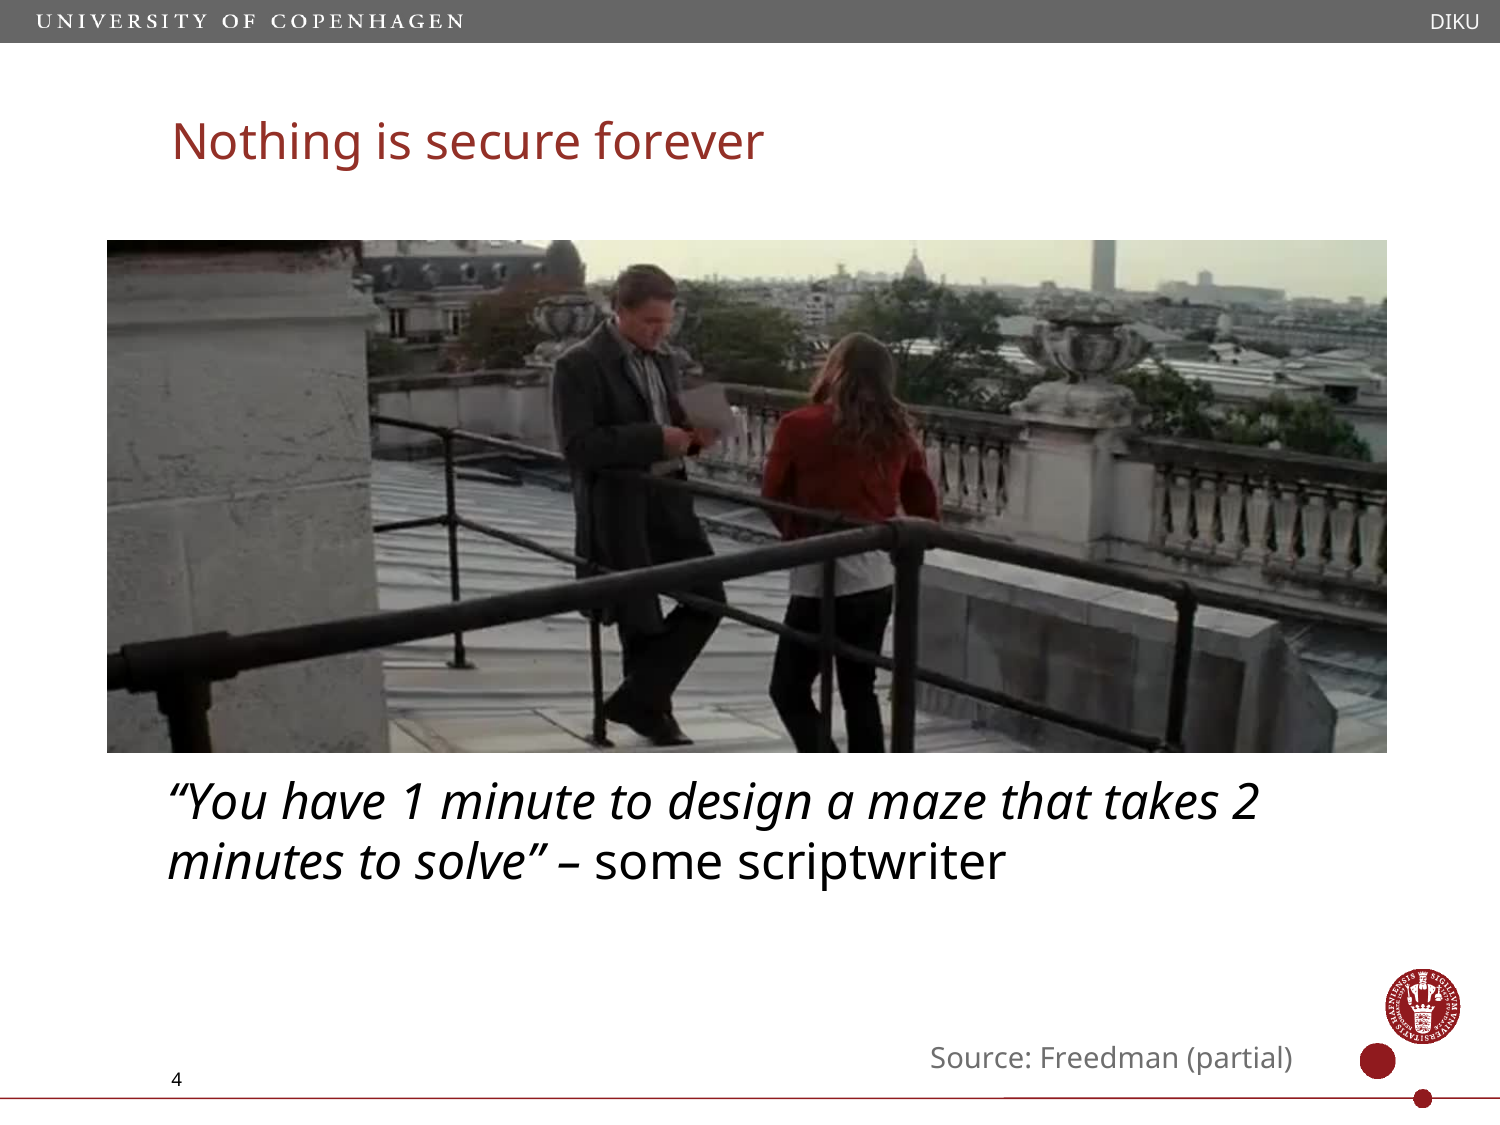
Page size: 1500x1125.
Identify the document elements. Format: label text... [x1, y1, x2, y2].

text_box Nothing is secure forever [171, 75, 1329, 171]
picture [0, 910, 1500, 1122]
text_box Source: Freedman (partial) [915, 1031, 1353, 1083]
text_box DIKU [469, 0, 1495, 43]
text_box “You have 1 minute to design a maze that takes 2 minutes to solve” – some scriptwriter [152, 761, 1368, 897]
picture [107, 240, 1387, 753]
text_box <number> [171, 1067, 522, 1092]
